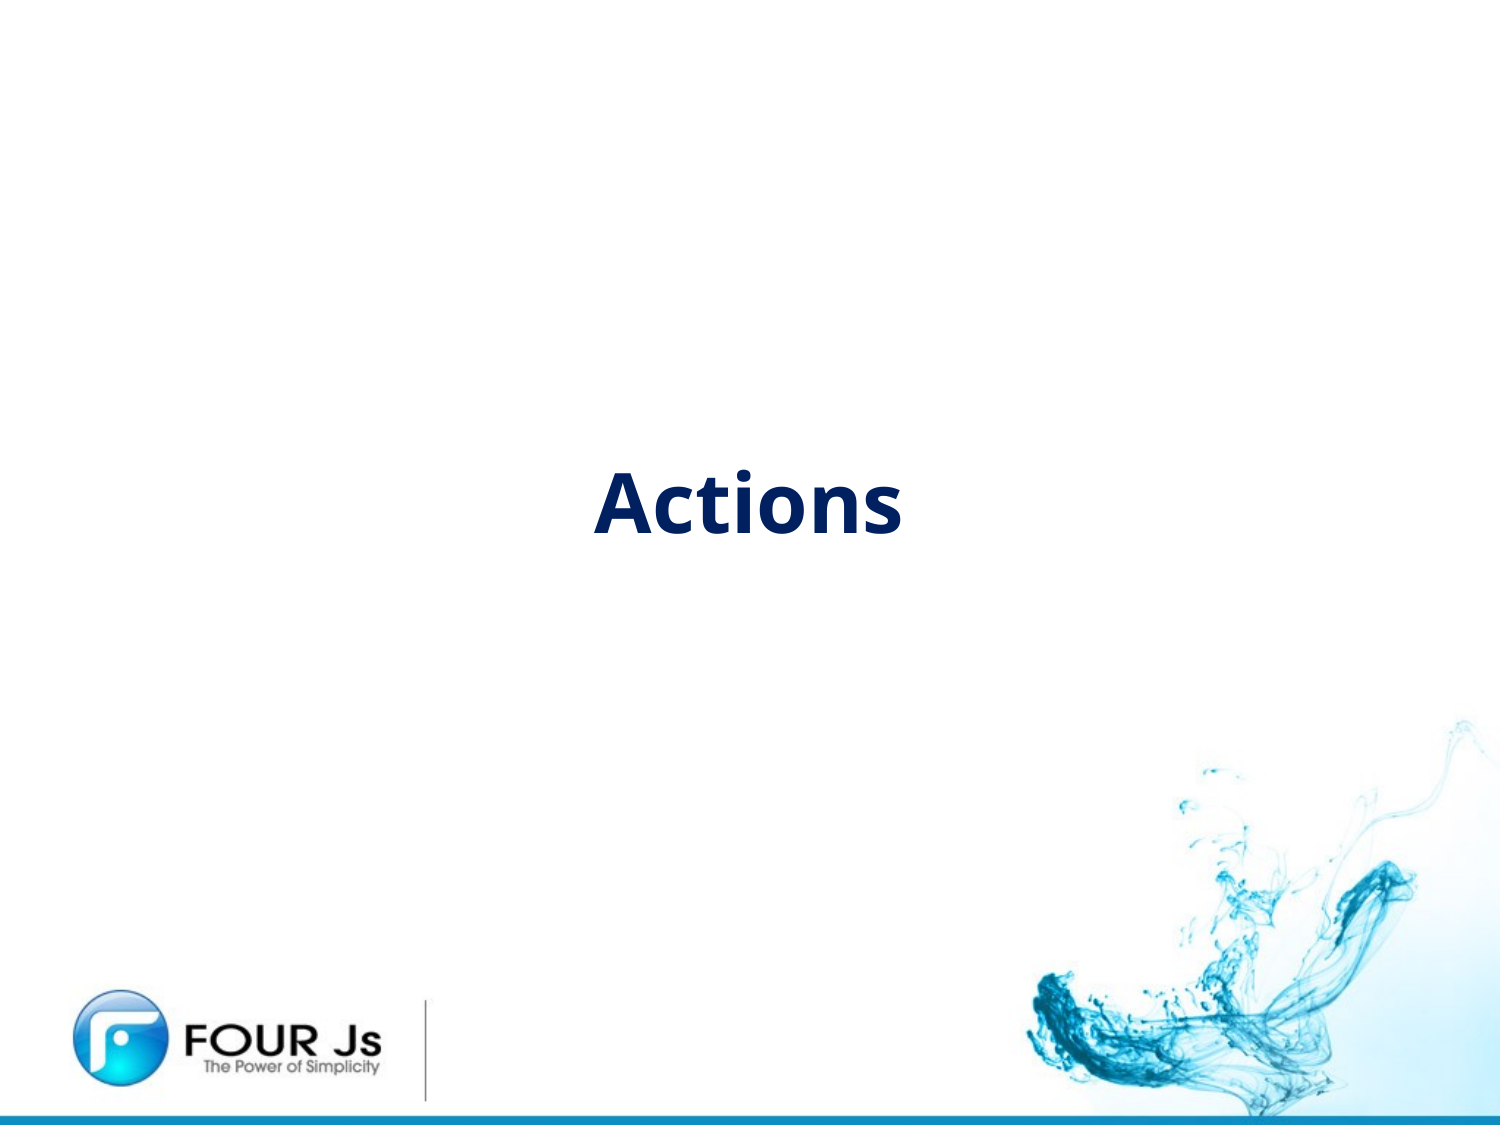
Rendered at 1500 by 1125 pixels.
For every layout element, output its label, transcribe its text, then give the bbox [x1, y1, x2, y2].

title Actions [112, 337, 1388, 663]
picture [0, 0, 1500, 1122]
